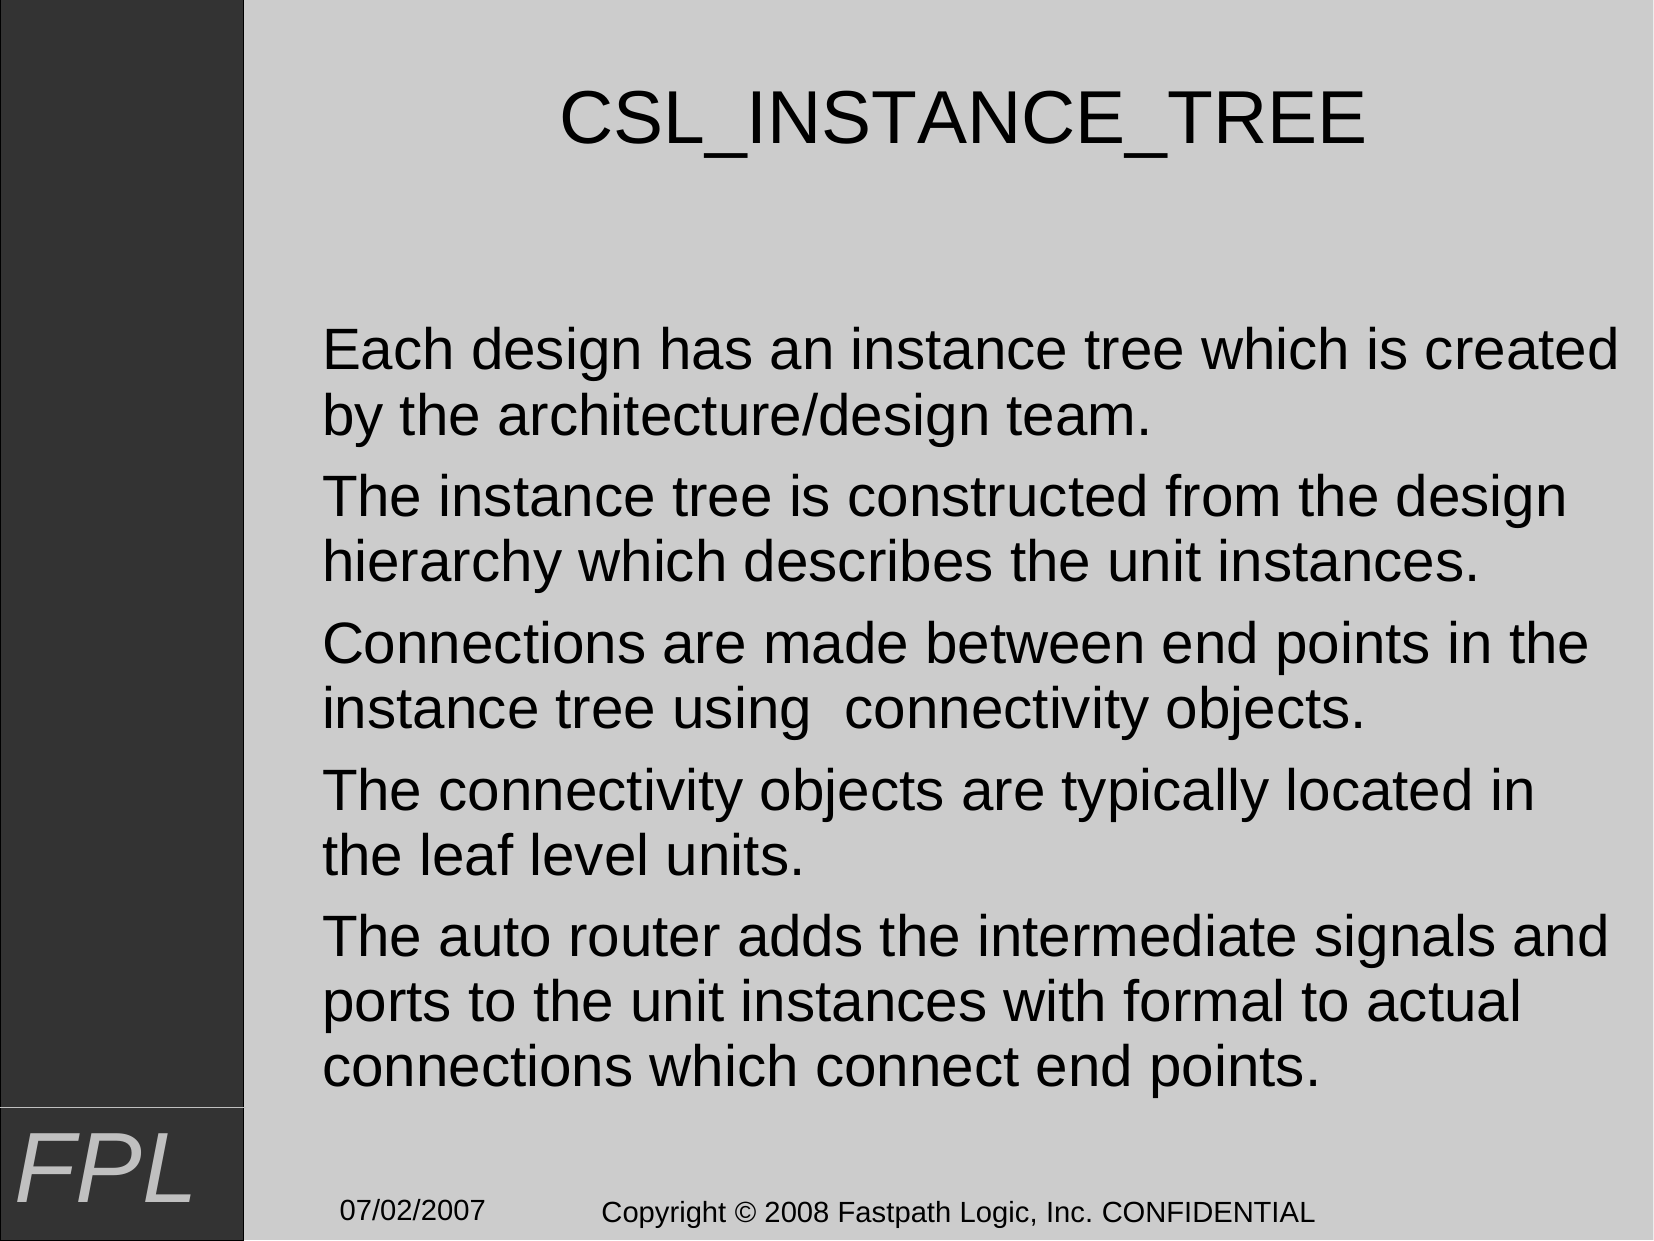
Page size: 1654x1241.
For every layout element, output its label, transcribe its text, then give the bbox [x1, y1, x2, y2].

subtitle Each design has an instance tree which is created by the architecture/design team. The instance tree is constructed from the design hierarchy which describes the unit instances. Connections are made between end points in the instance tree using connectivity objects. The connectivity objects are typically located in the leaf level units. The auto router adds the intermediate signals and ports to the unit instances with formal to actual connections which connect end points. [322, 199, 1635, 1218]
title CSL_INSTANCE_TREE [412, 9, 1515, 199]
